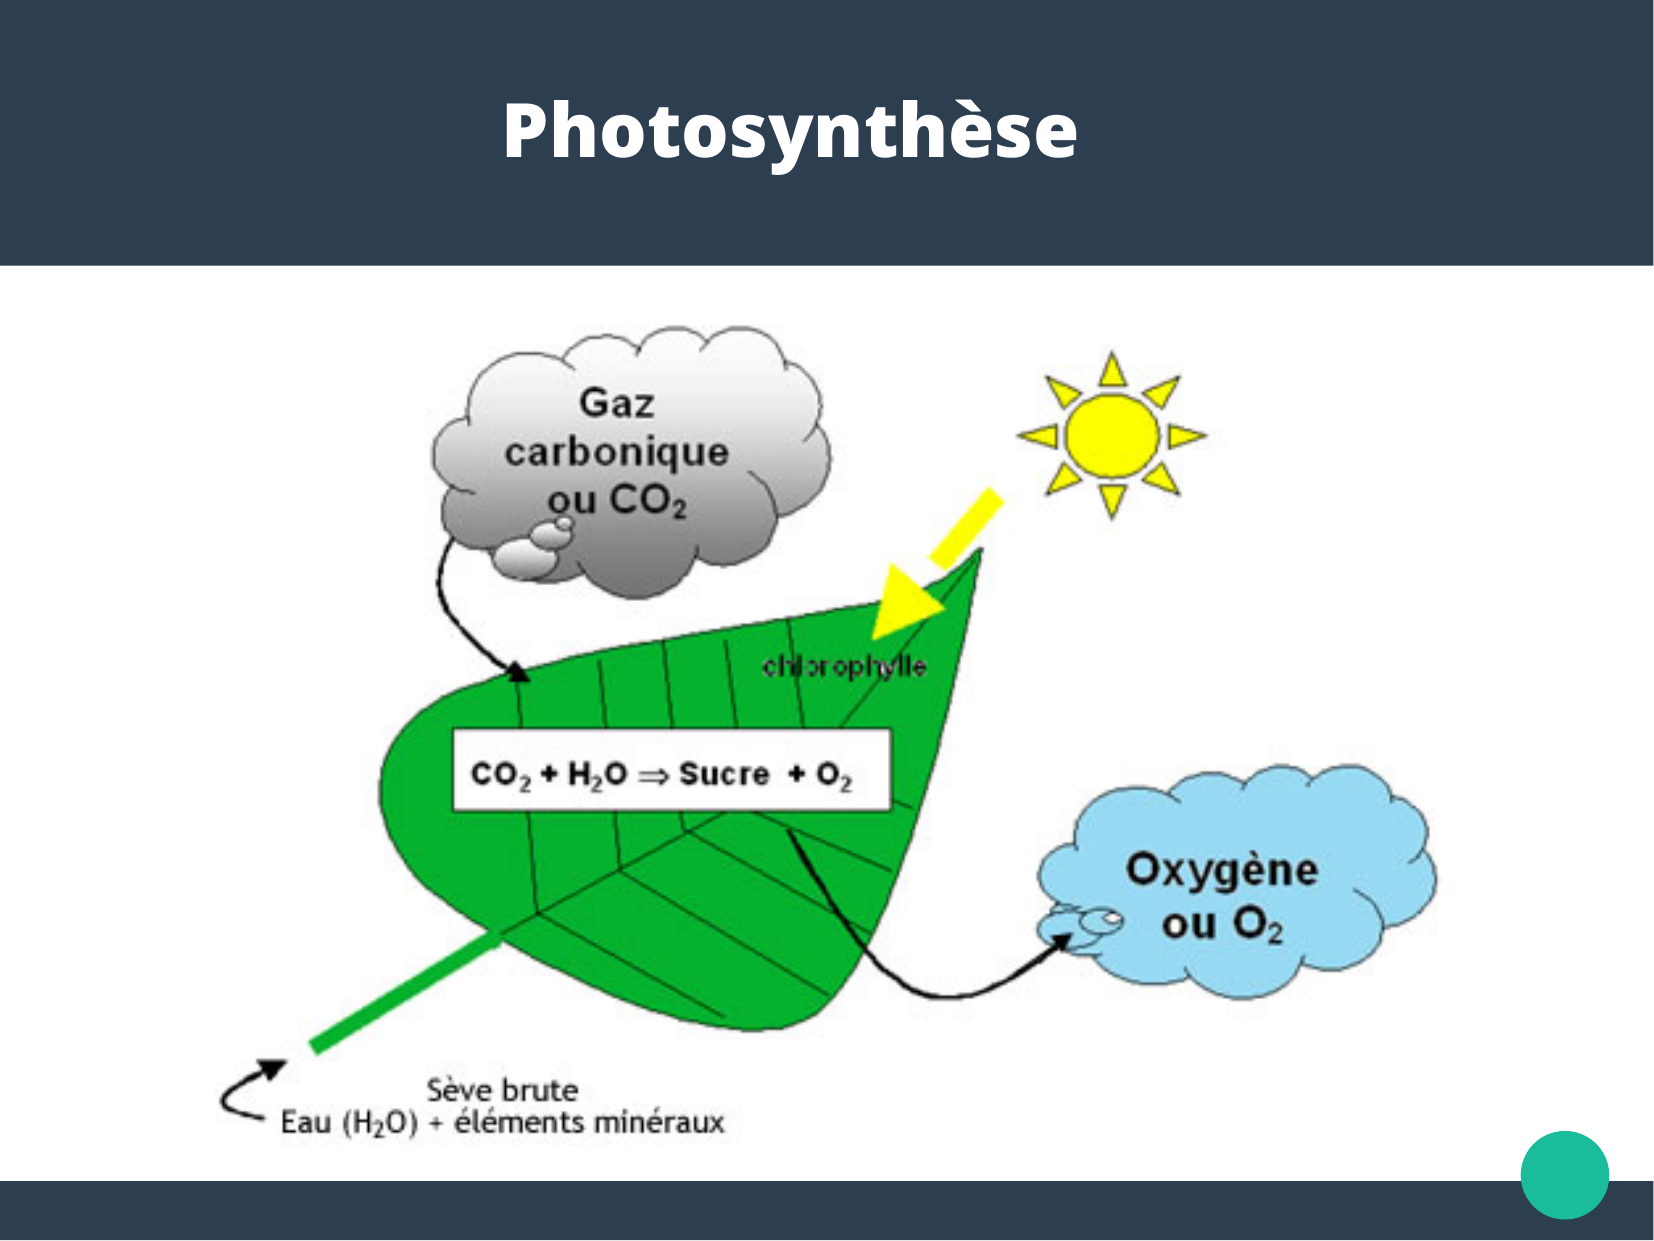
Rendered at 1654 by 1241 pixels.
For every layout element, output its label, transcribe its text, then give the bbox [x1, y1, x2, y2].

title Photosynthèse [59, 49, 1595, 207]
picture [194, 324, 1459, 1152]
